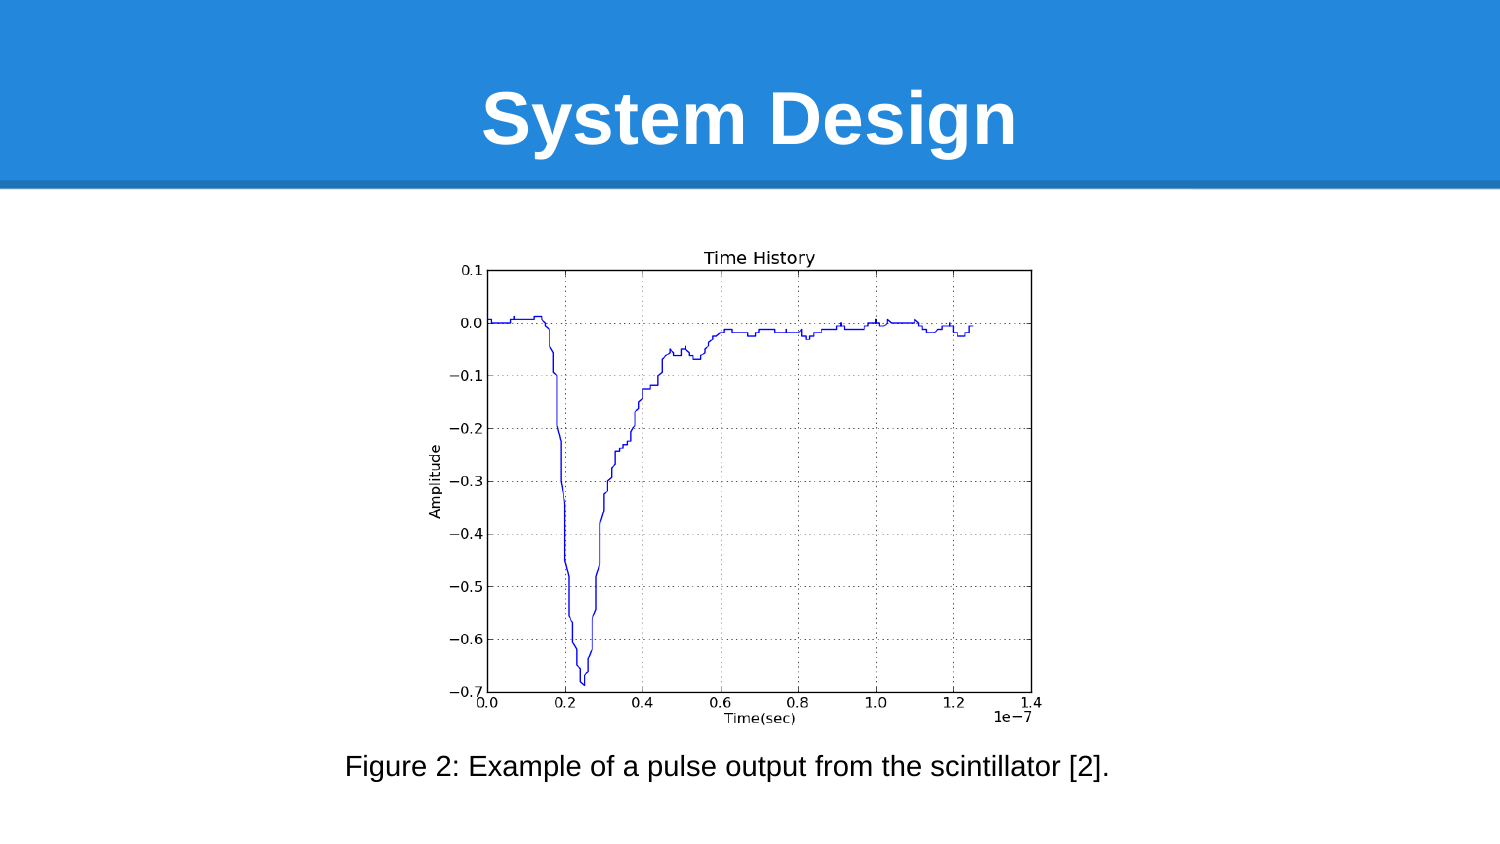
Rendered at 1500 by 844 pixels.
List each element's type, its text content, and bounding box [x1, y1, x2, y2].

title System Design [75, 33, 1425, 175]
picture [399, 217, 1101, 732]
text_box Figure 2: Example of a pulse output from the scintillator [2]. [329, 732, 1171, 831]
